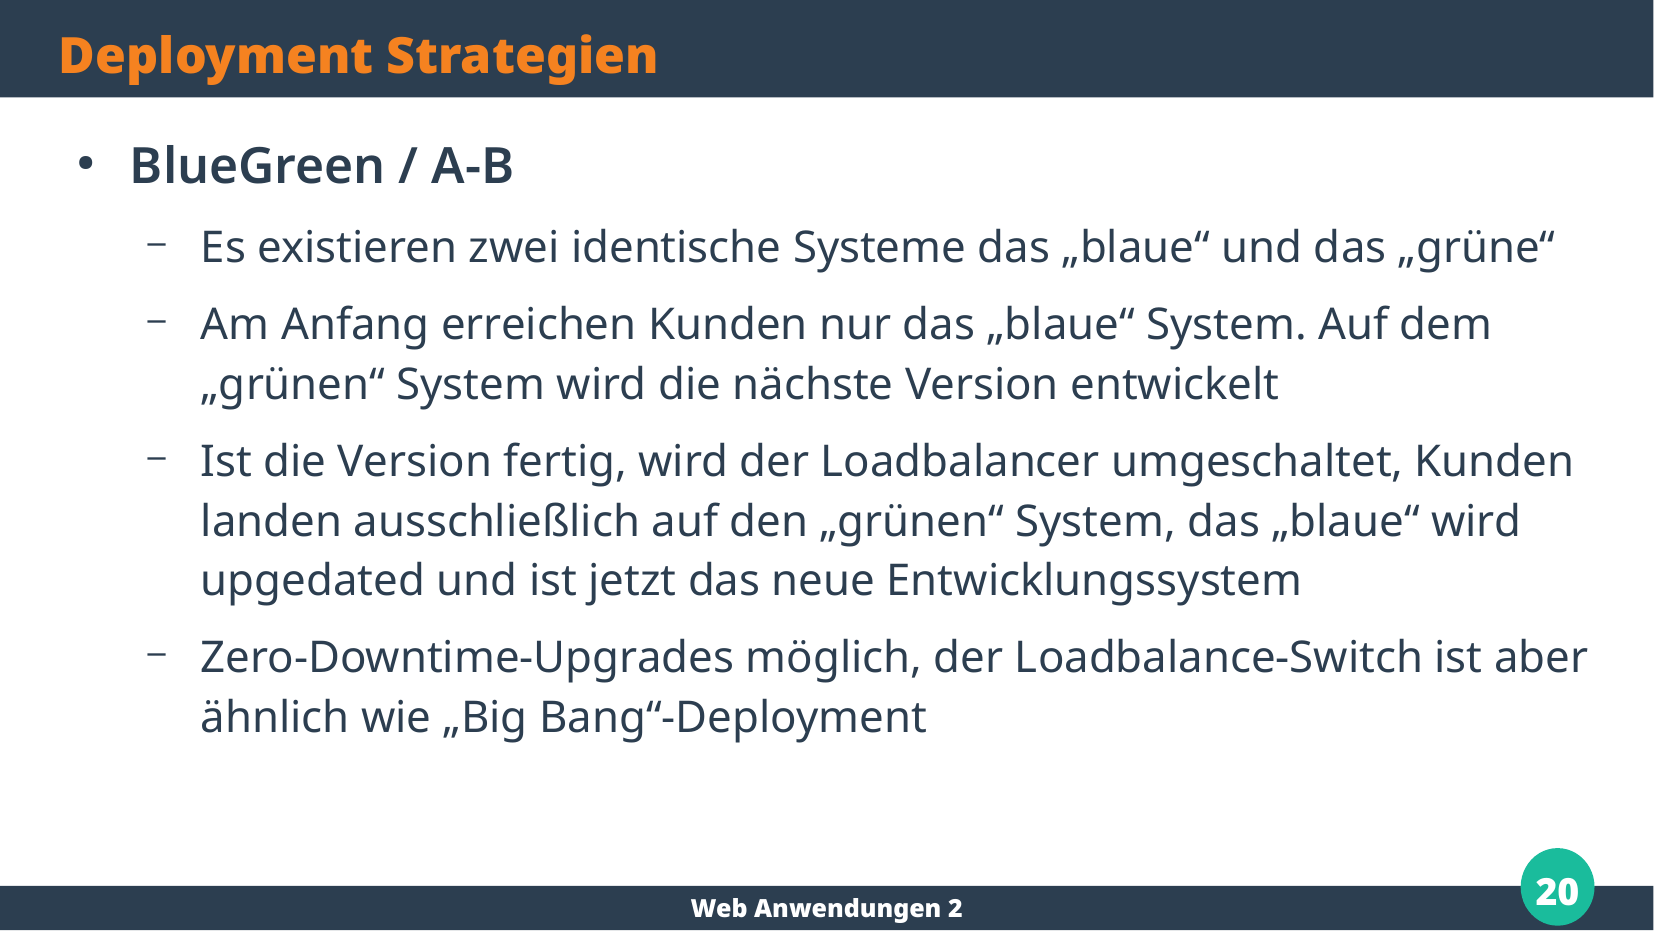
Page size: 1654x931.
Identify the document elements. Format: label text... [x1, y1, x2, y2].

title Deployment Strategien [59, 8, 1595, 89]
list BlueGreen / A-B Es existieren zwei identische Systeme das „blaue“ und das „grüne“ Am Anfang erreichen Kunden nur das „blaue“ System. Auf dem „grünen“ System wird die nächste Version entwickelt Ist die Version fertig, wird der Loadbalancer umgeschaltet, Kunden landen ausschließlich auf den „grünen“ System, das „blaue“ wird upgedated und ist jetzt das neue Entwicklungssystem Zero-Downtime-Upgrades möglich, der Loadbalance-Switch ist aber ähnlich wie „Big Bang“-Deployment [59, 129, 1595, 864]
